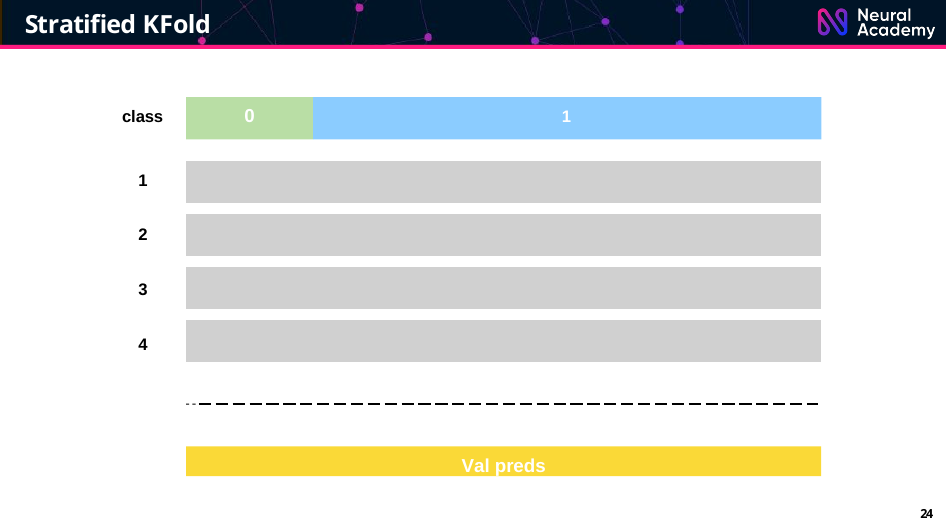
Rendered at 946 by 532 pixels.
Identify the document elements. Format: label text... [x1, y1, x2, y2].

table_header [186, 161, 821, 203]
table_cell [186, 320, 821, 362]
text_box Val preds [186, 446, 822, 477]
text_box 0 [186, 97, 313, 127]
text_box Stratiﬁed KFold [22, 6, 231, 39]
text_box [186, 97, 822, 140]
text_box class [120, 103, 166, 126]
picture [0, 0, 946, 49]
table_cell [186, 214, 821, 256]
text_box 1 2 3 4 [136, 167, 150, 354]
table_cell [186, 267, 821, 309]
slide_number <number> [914, 504, 943, 532]
text_box 1 [561, 103, 574, 126]
